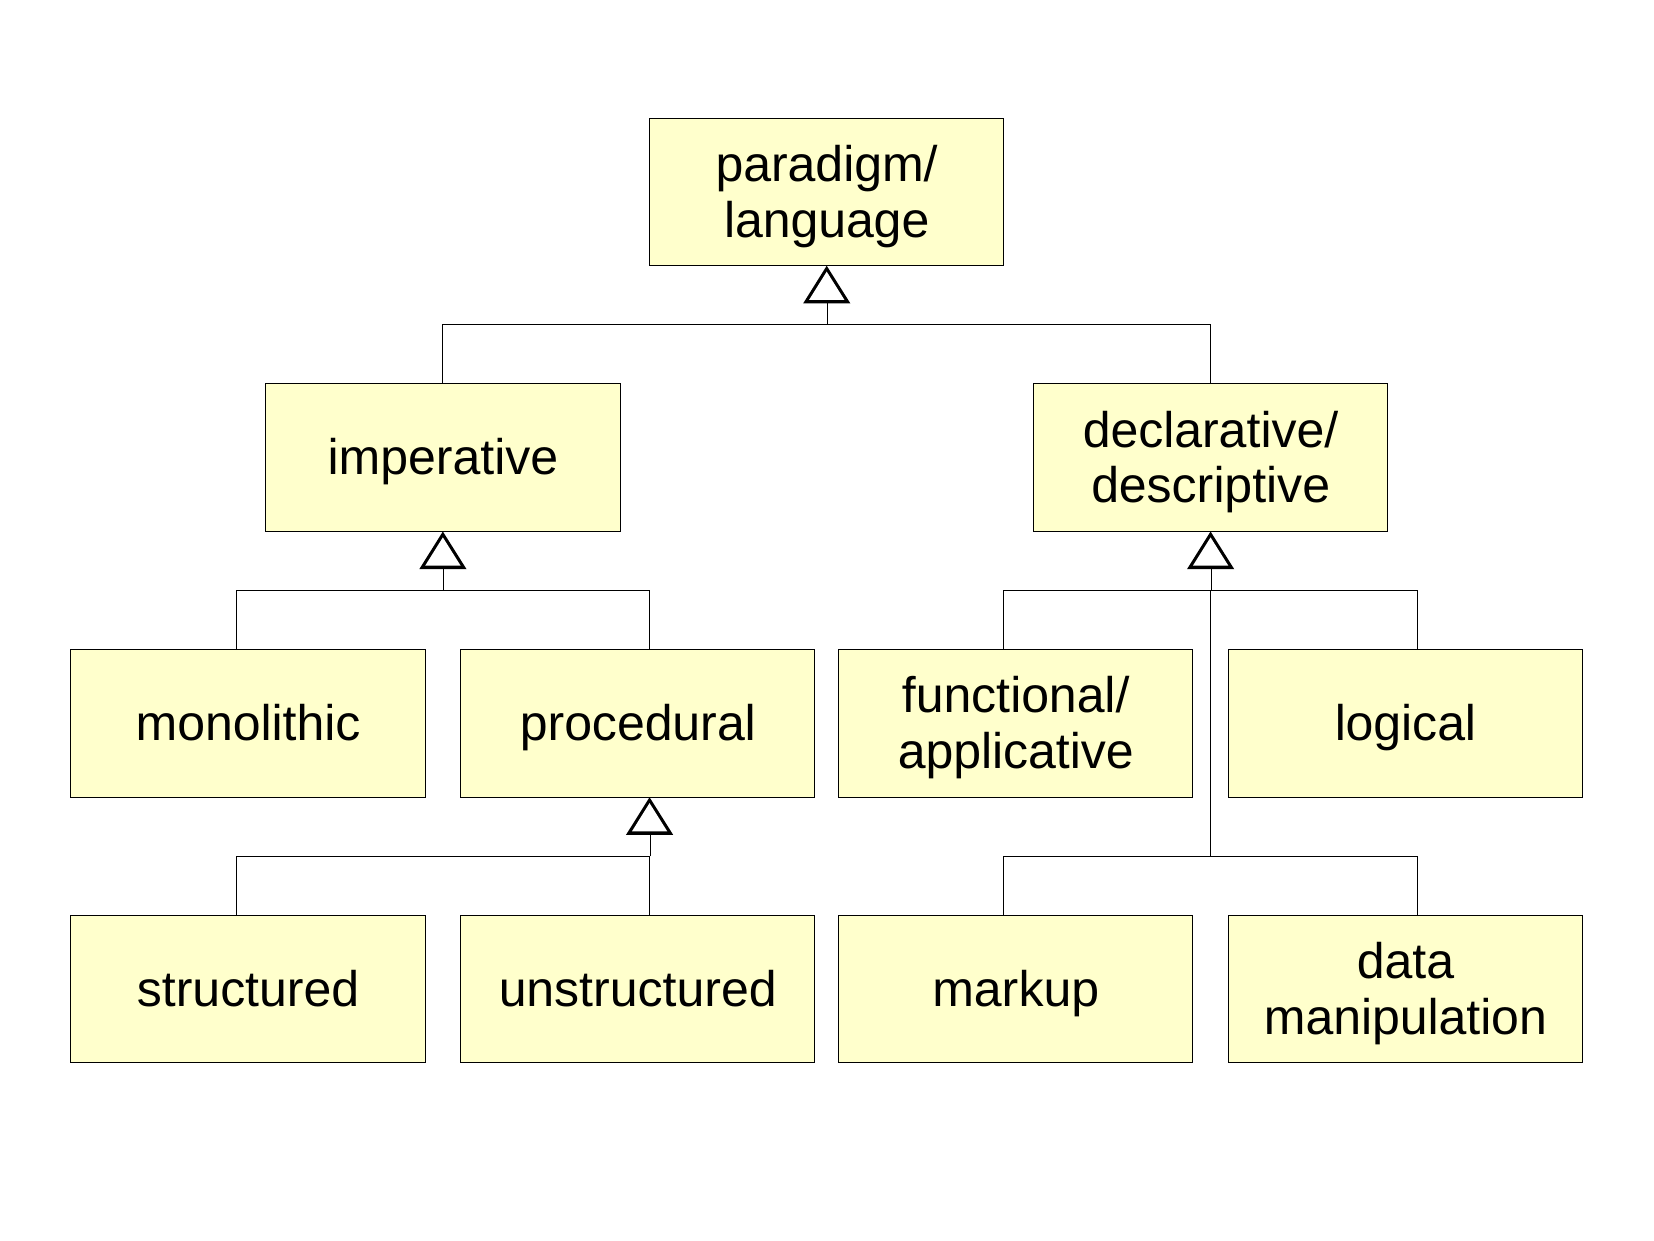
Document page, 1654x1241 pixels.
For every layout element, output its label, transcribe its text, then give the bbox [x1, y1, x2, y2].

text_box paradigm/ language [649, 118, 1004, 266]
text_box markup [838, 915, 1193, 1063]
text_box unstructured [460, 915, 815, 1063]
text_box logical [1228, 649, 1583, 798]
text_box monolithic [70, 649, 426, 798]
text_box functional/ applicative [838, 649, 1193, 798]
text_box data manipulation [1228, 915, 1583, 1063]
text_box structured [70, 915, 426, 1063]
text_box procedural [460, 649, 815, 798]
text_box declarative/ descriptive [1033, 383, 1388, 532]
text_box imperative [265, 383, 621, 532]
